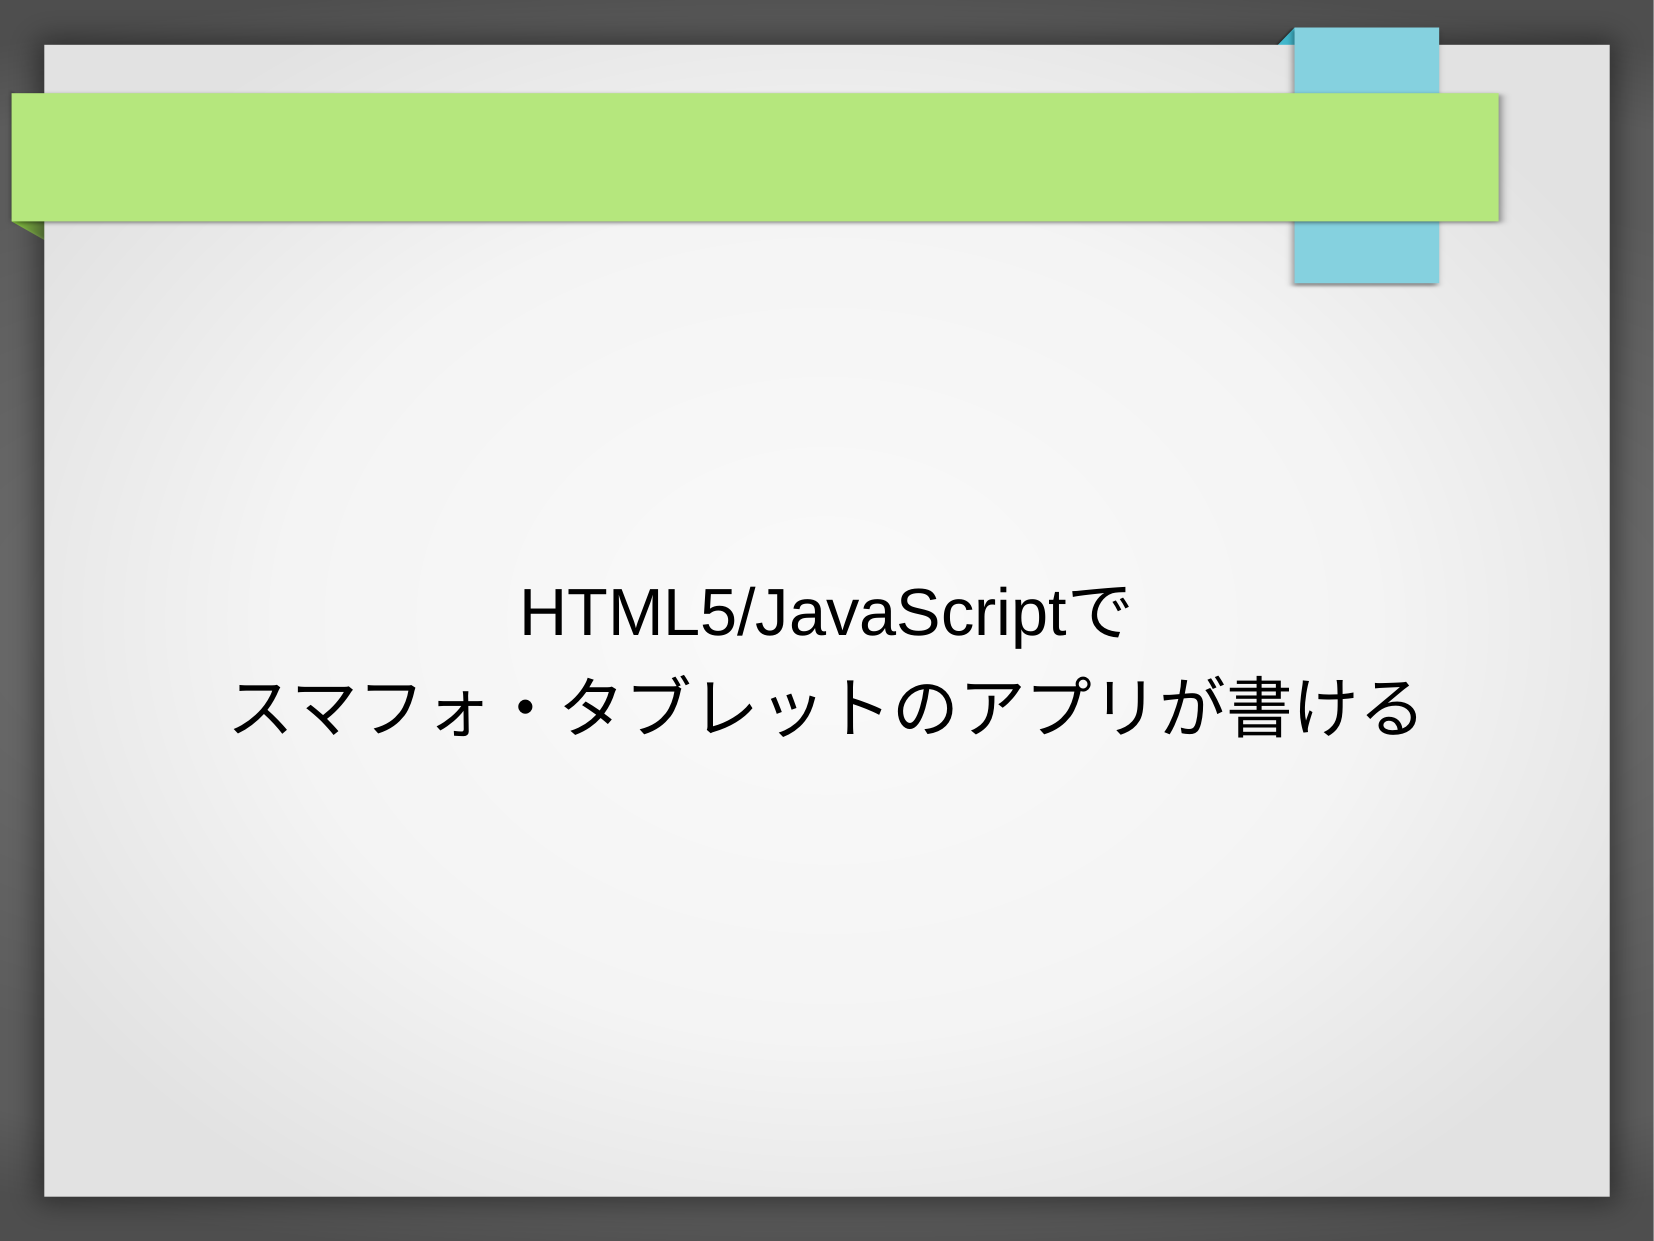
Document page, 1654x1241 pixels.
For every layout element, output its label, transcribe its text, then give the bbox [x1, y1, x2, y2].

text_box HTML5/JavaScriptで スマフォ・タブレットのアプリが書ける [82, 295, 1571, 1015]
picture [0, 0, 1654, 1241]
